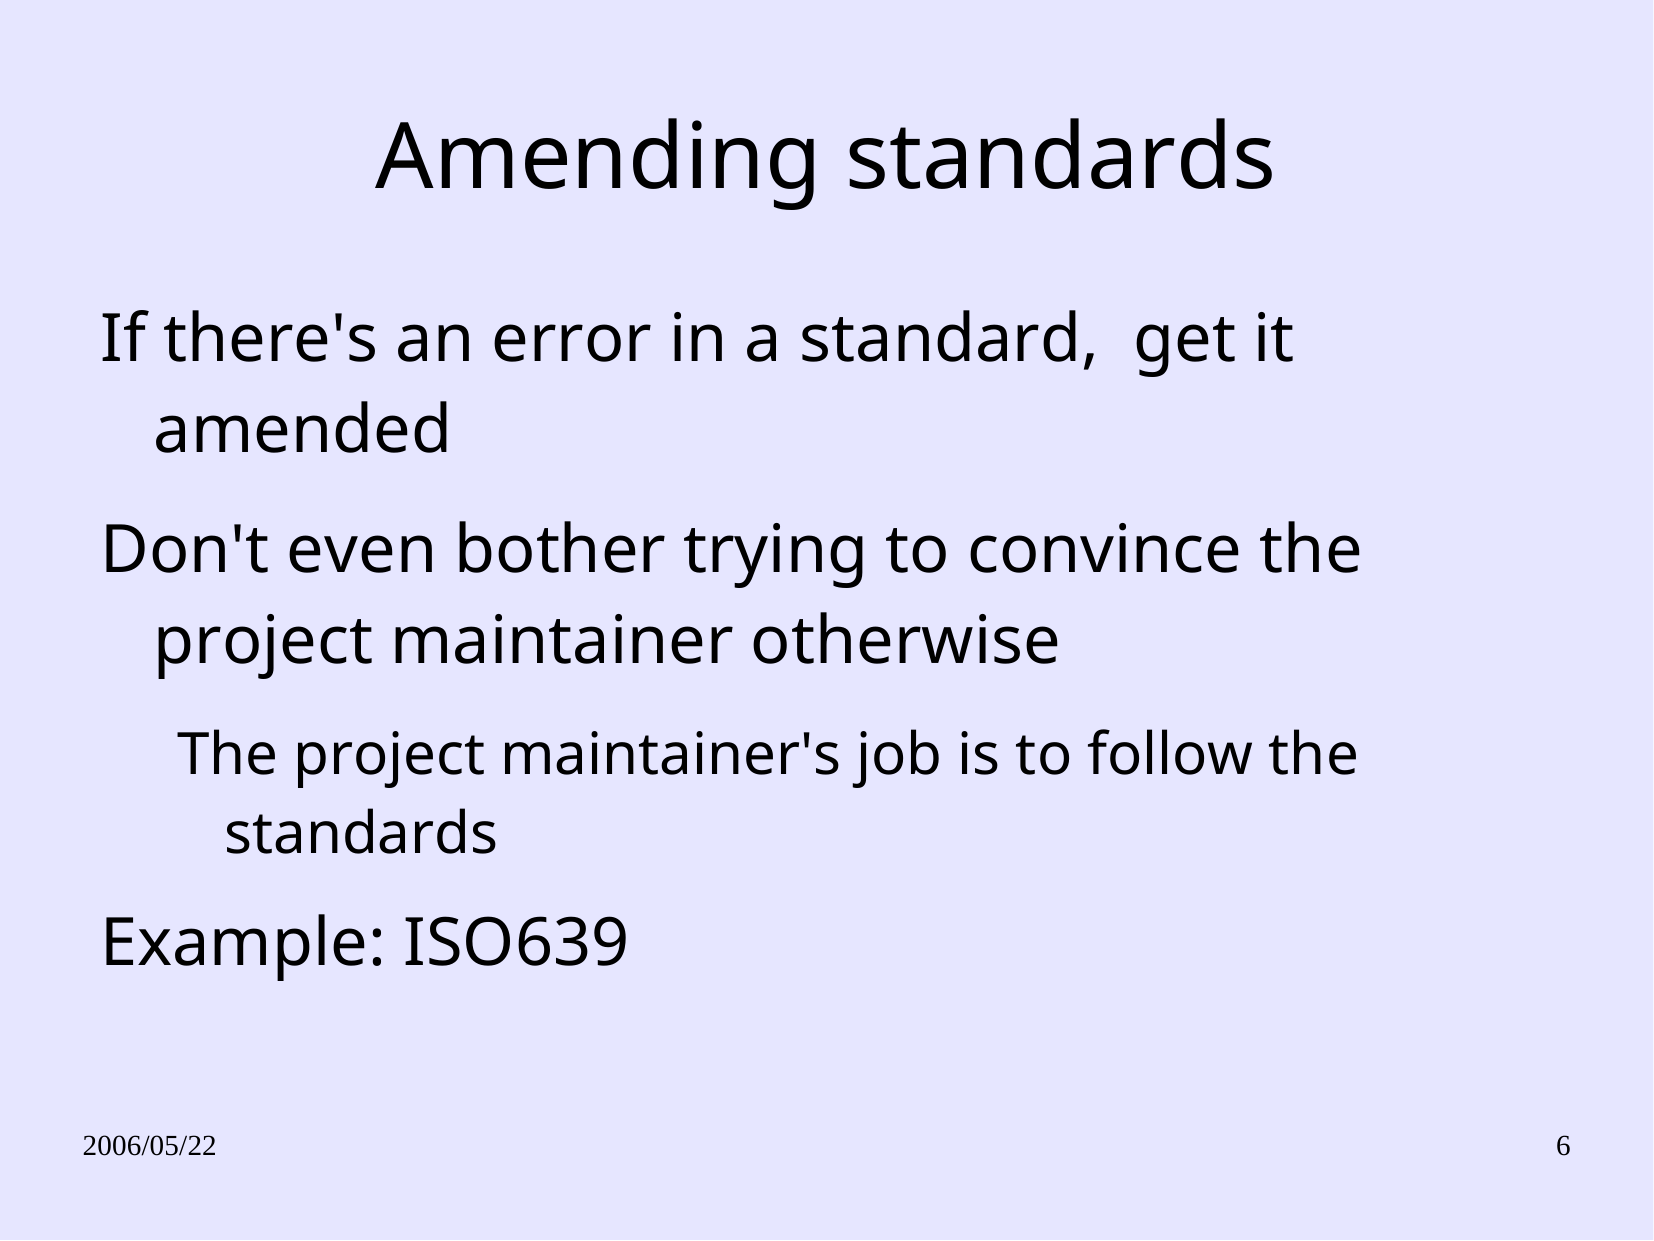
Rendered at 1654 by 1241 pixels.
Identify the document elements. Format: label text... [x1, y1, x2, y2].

list If there's an error in a standard, get it amended Don't even bother trying to convince the project maintainer otherwise The project maintainer's job is to follow the standards Example: ISO639 [82, 290, 1571, 1094]
title Amending standards [82, 56, 1571, 250]
